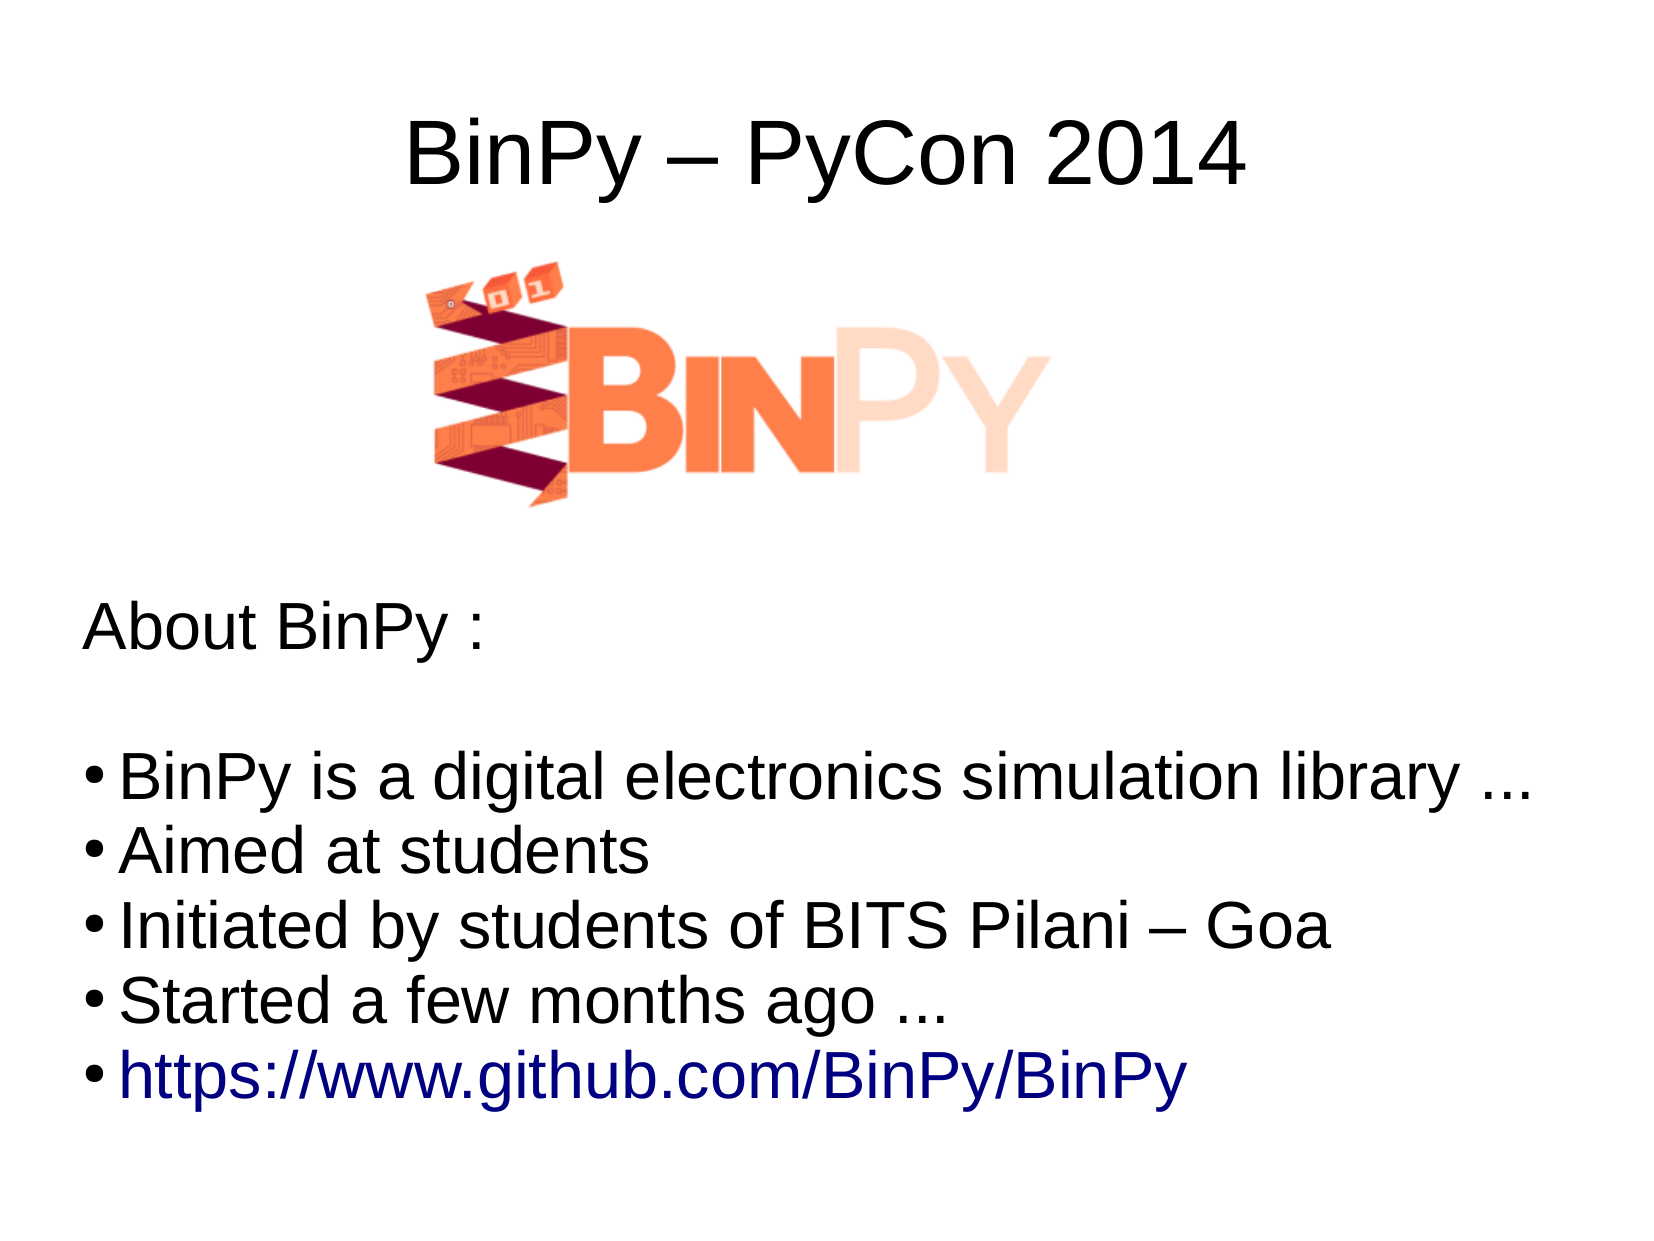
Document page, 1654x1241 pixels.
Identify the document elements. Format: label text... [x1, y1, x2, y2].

title BinPy – PyCon 2014 [82, 49, 1571, 257]
subtitle About BinPy : BinPy is a digital electronics simulation library ... Aimed at students Initiated by students of BITS Pilani – Goa Started a few months ago ... https://www.github.com/BinPy/BinPy [82, 290, 1571, 1241]
picture [424, 261, 1052, 508]
